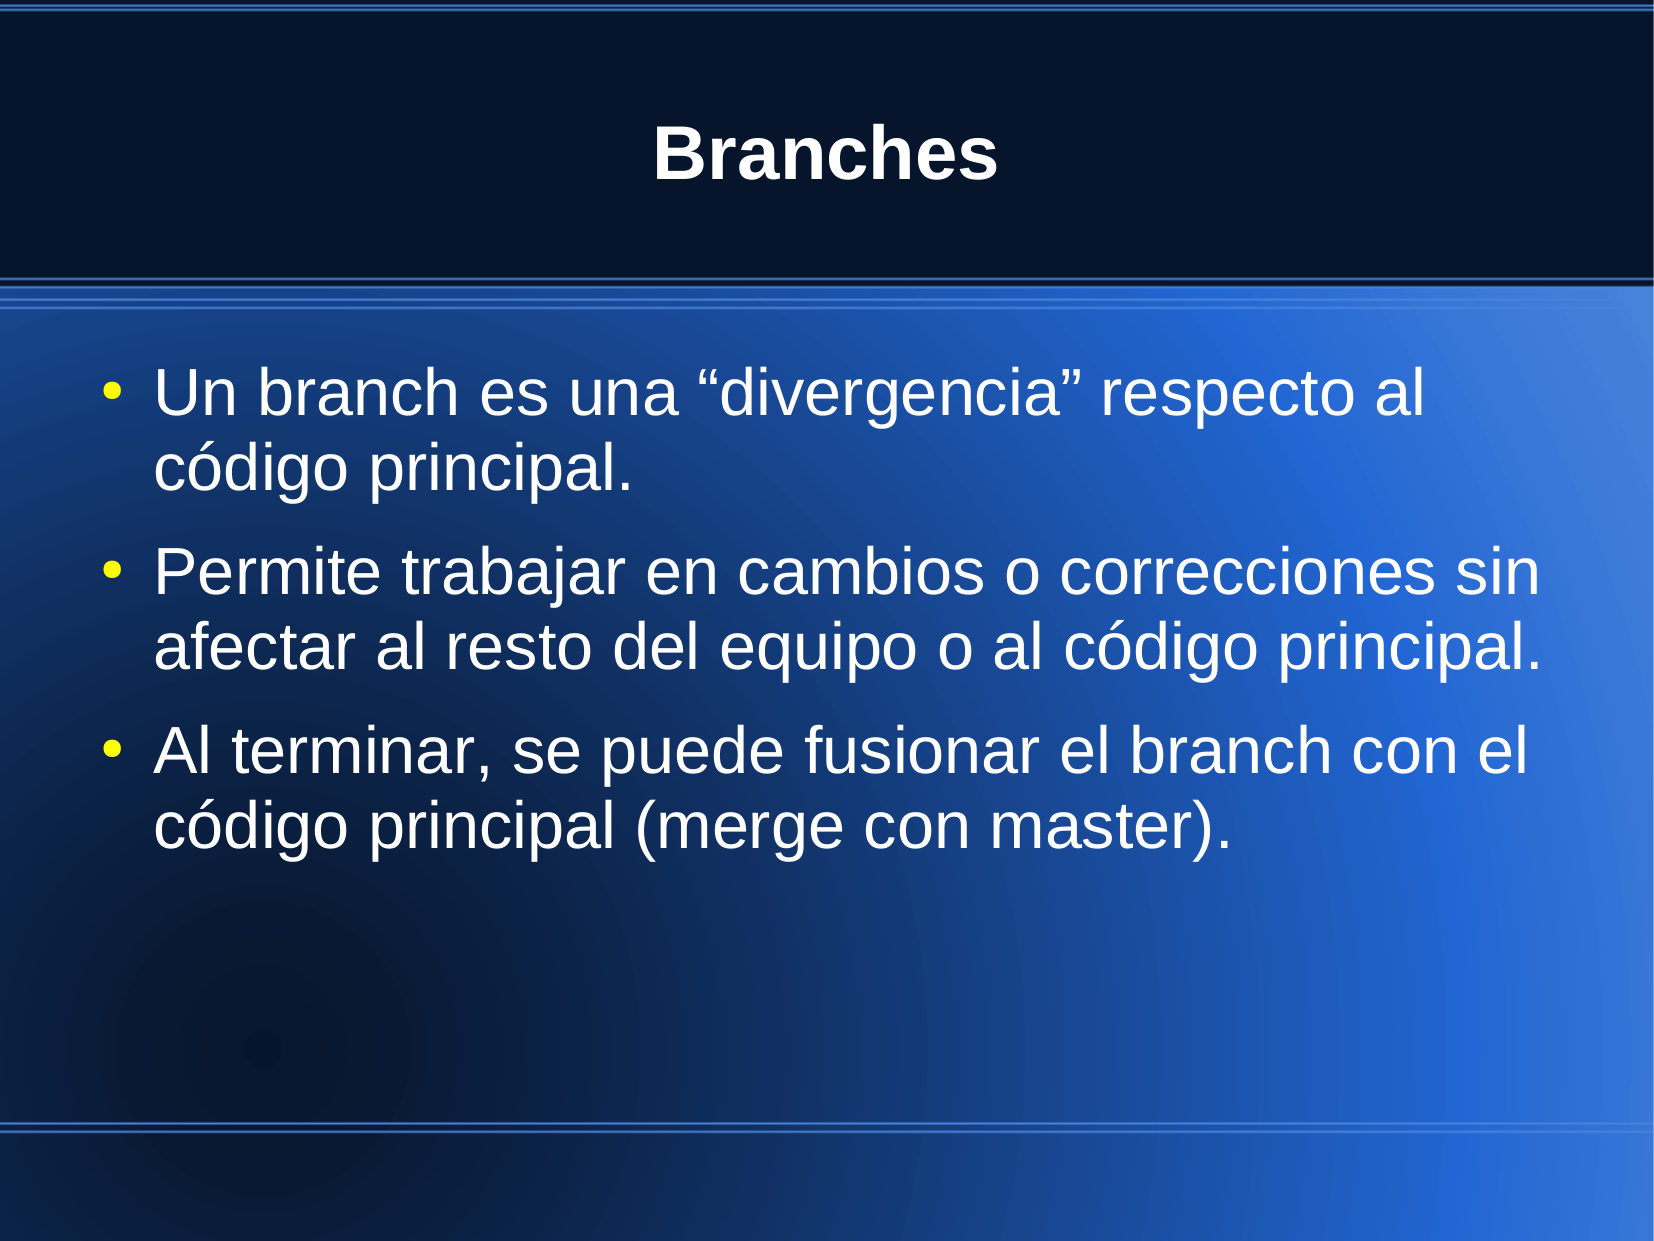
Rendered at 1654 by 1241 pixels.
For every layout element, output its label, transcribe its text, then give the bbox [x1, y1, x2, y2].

picture [0, 0, 1654, 1241]
title Branches [82, 49, 1571, 257]
list Un branch es una “divergencia” respecto al código principal. Permite trabajar en cambios o correcciones sin afectar al resto del equipo o al código principal. Al terminar, se puede fusionar el branch con el código principal (merge con master). [82, 355, 1571, 1075]
